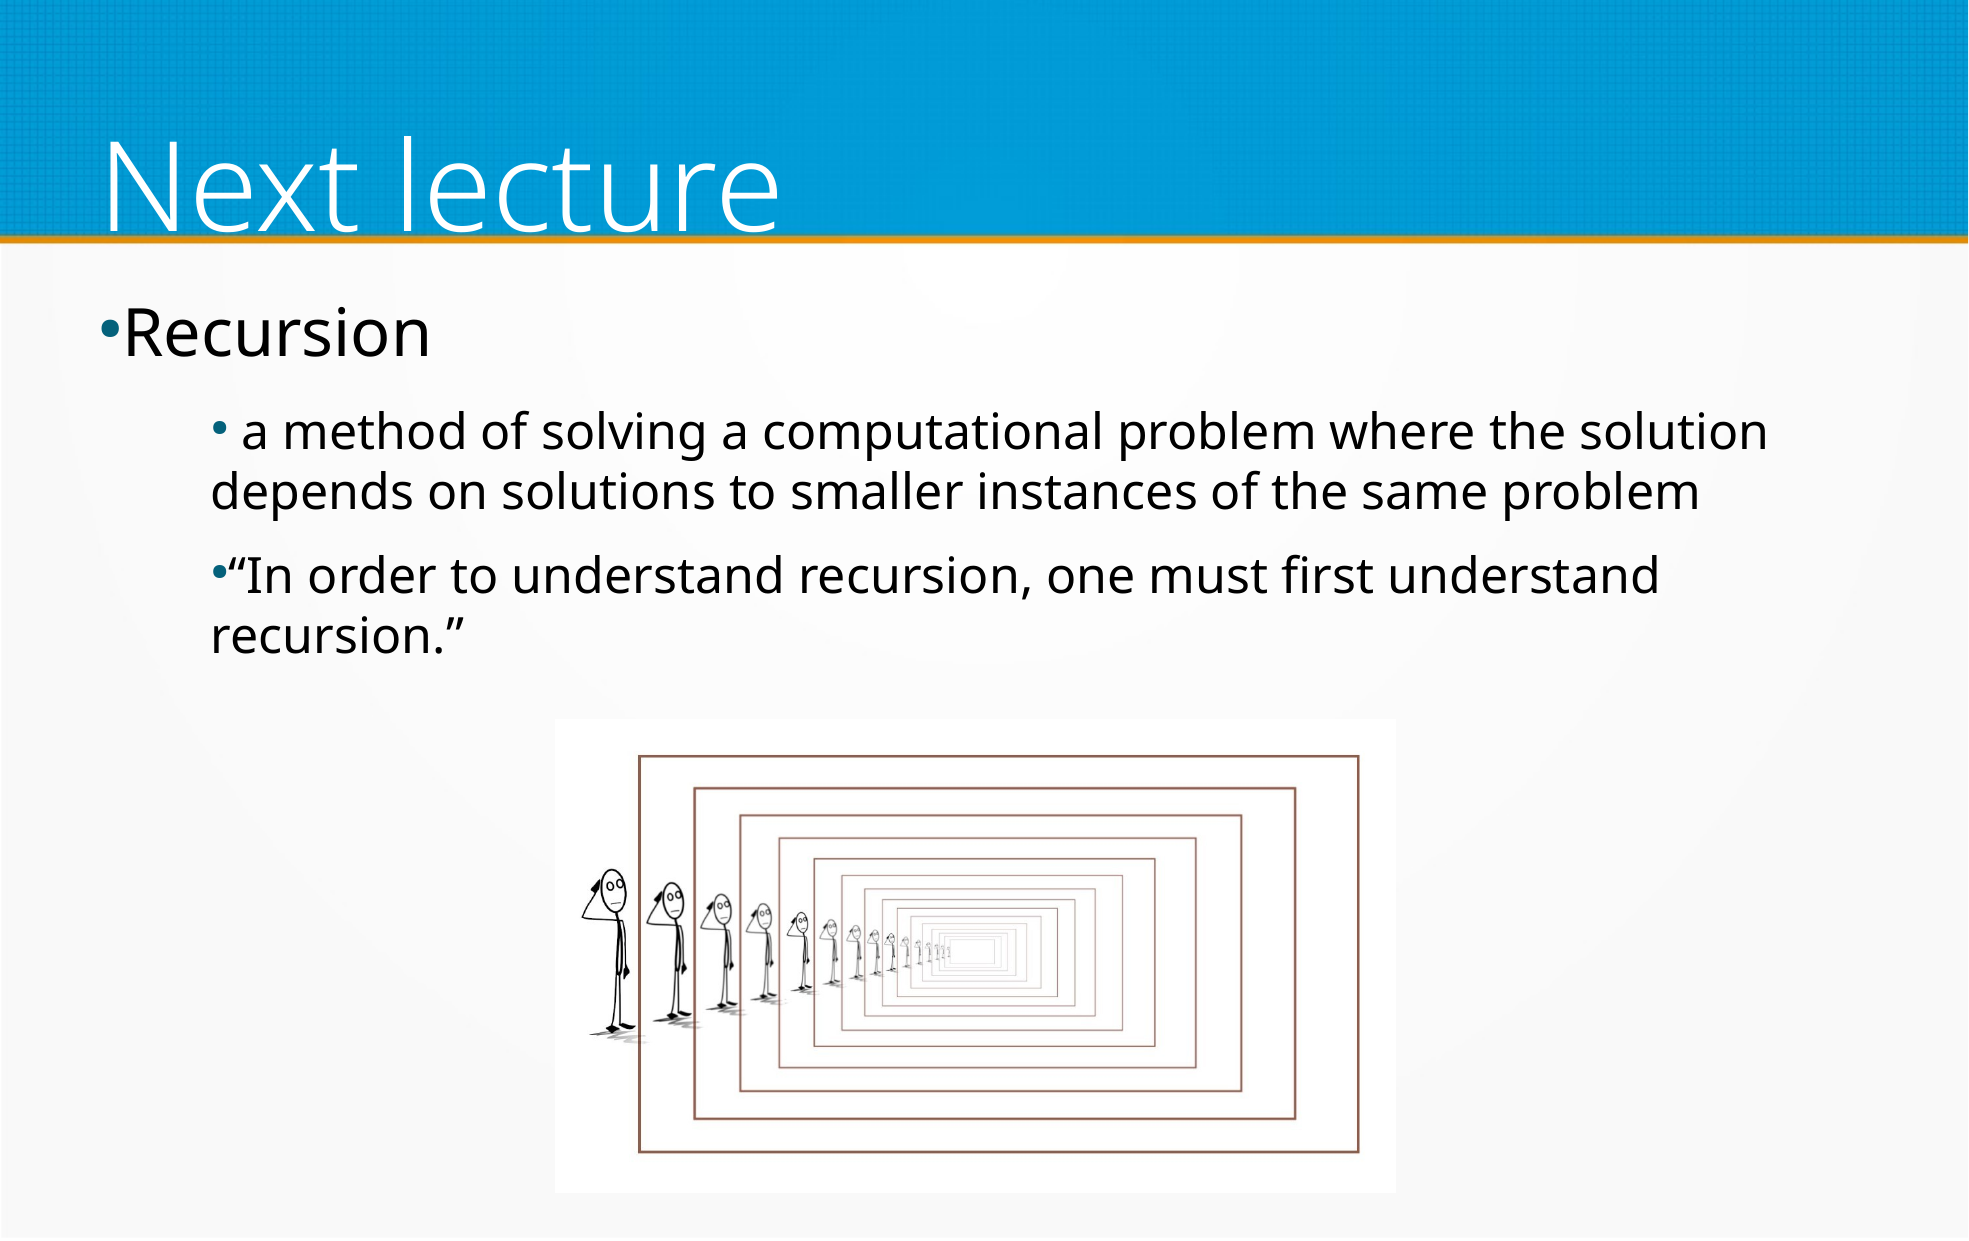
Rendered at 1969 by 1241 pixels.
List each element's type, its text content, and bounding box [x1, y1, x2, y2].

title Next lecture [98, 49, 1870, 257]
picture [0, 233, 1969, 1241]
list Recursion a method of solving a computational problem where the solution depends on solutions to smaller instances of the same problem “In order to understand recursion, one must first understand recursion.” [98, 290, 1870, 1156]
